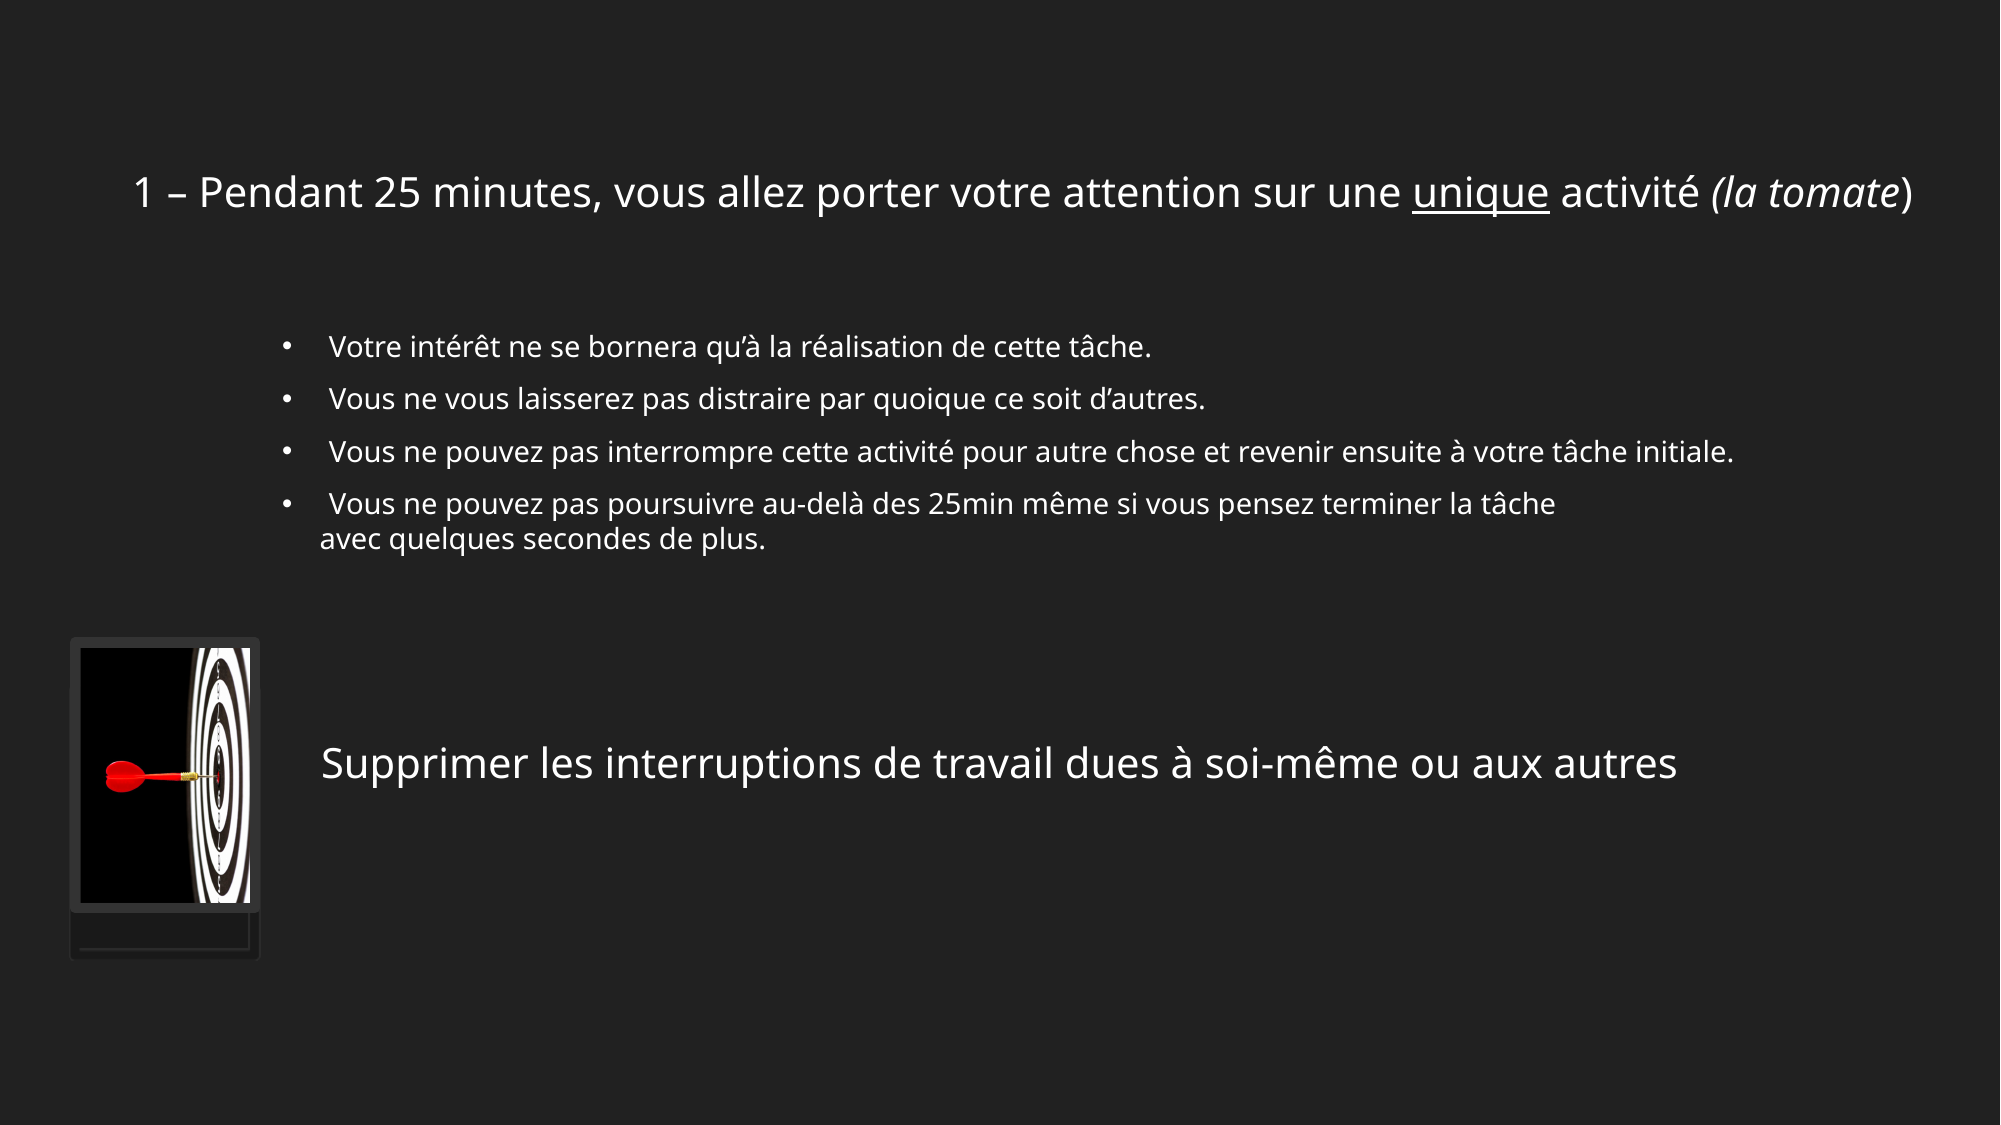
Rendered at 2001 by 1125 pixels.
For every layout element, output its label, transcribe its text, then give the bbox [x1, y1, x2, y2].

text_box 1 – Pendant 25 minutes, vous allez porter votre attention sur une unique activité (la tomate) Votre intérêt ne se bornera qu’à la réalisation de cette tâche. Vous ne vous laisserez pas distraire par quoique ce soit d’autres. Vous ne pouvez pas interrompre cette activité pour autre chose et revenir ensuite à votre tâche initiale. Vous ne pouvez pas poursuivre au-delà des 25min même si vous pensez terminer la tâche avec quelques secondes de plus. [117, 158, 1950, 563]
text_box Supprimer les interruptions de travail dues à soi-même ou aux autres [306, 728, 1694, 794]
picture [80, 647, 250, 903]
